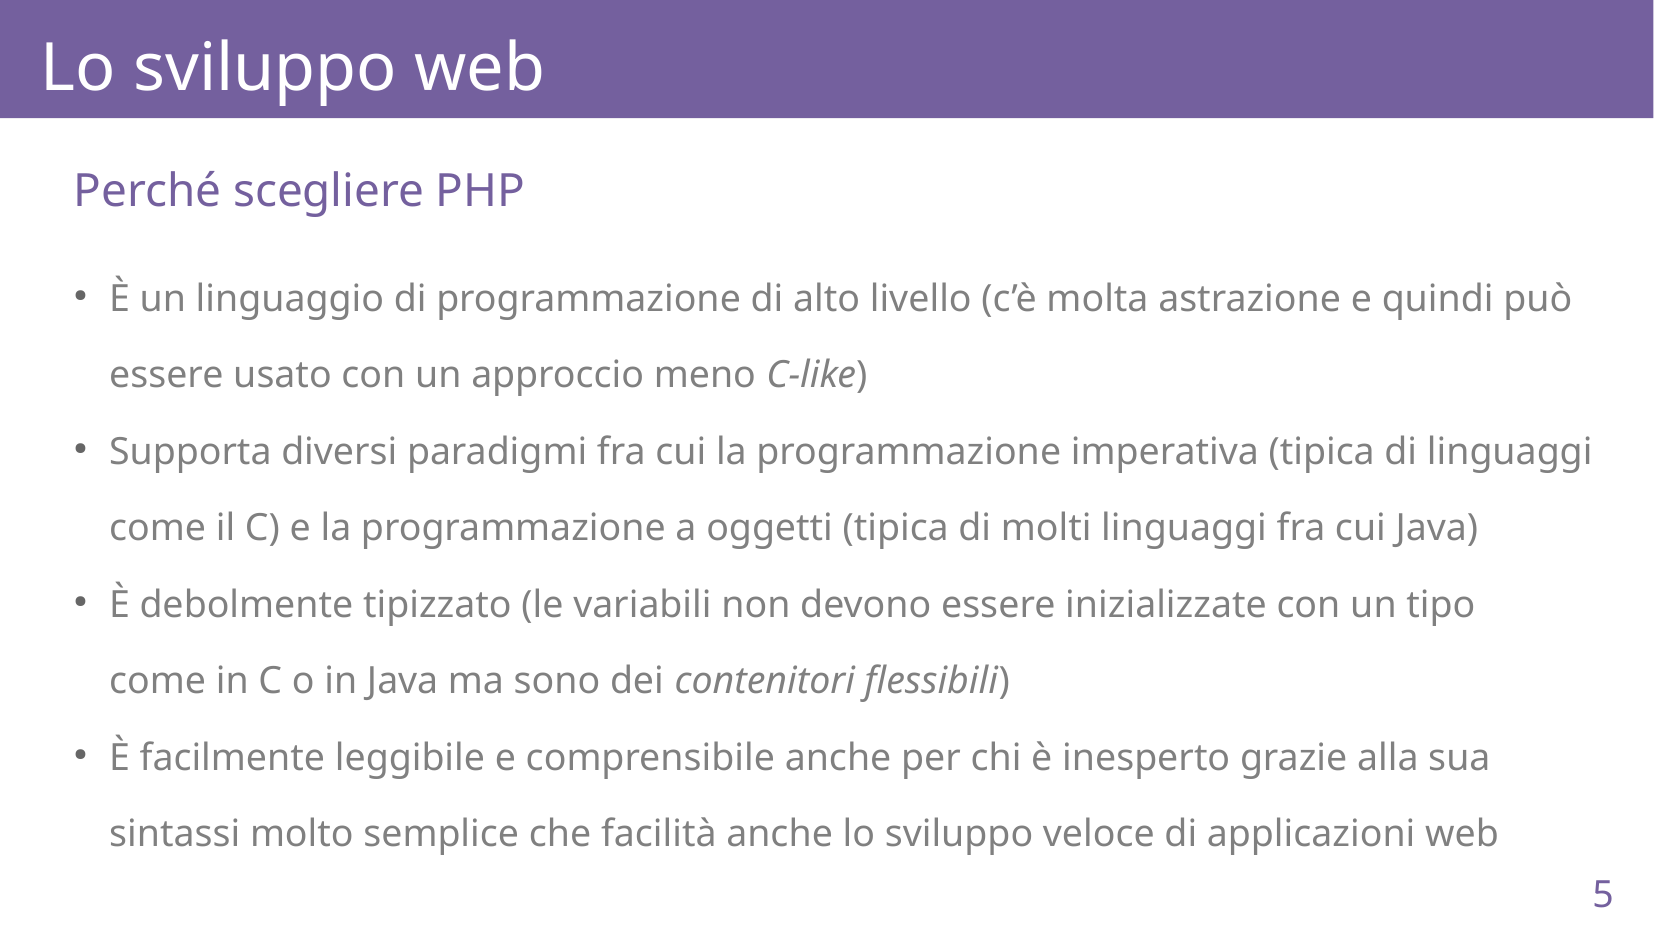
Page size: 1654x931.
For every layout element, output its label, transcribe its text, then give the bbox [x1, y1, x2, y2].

text_box Lo sviluppo web [25, 11, 487, 107]
text_box [0, 0, 1654, 119]
text_box È un linguaggio di programmazione di alto livello (c’è molta astrazione e quindi può essere usato con un approccio meno C-like) Supporta diversi paradigmi fra cui la programmazione imperativa (tipica di linguaggi come il C) e la programmazione a oggetti (tipica di molti linguaggi fra cui Java) È debolmente tipizzato (le variabili non devono essere inizializzate con un tipo come in C o in Java ma sono dei contenitori flessibili) È facilmente leggibile e comprensibile anche per chi è inesperto grazie alla sua sintassi molto semplice che facilità anche lo sviluppo veloce di applicazioni web [59, 238, 1566, 794]
text_box <numero> [1513, 860, 1654, 931]
text_box Perché scegliere PHP [59, 150, 530, 220]
